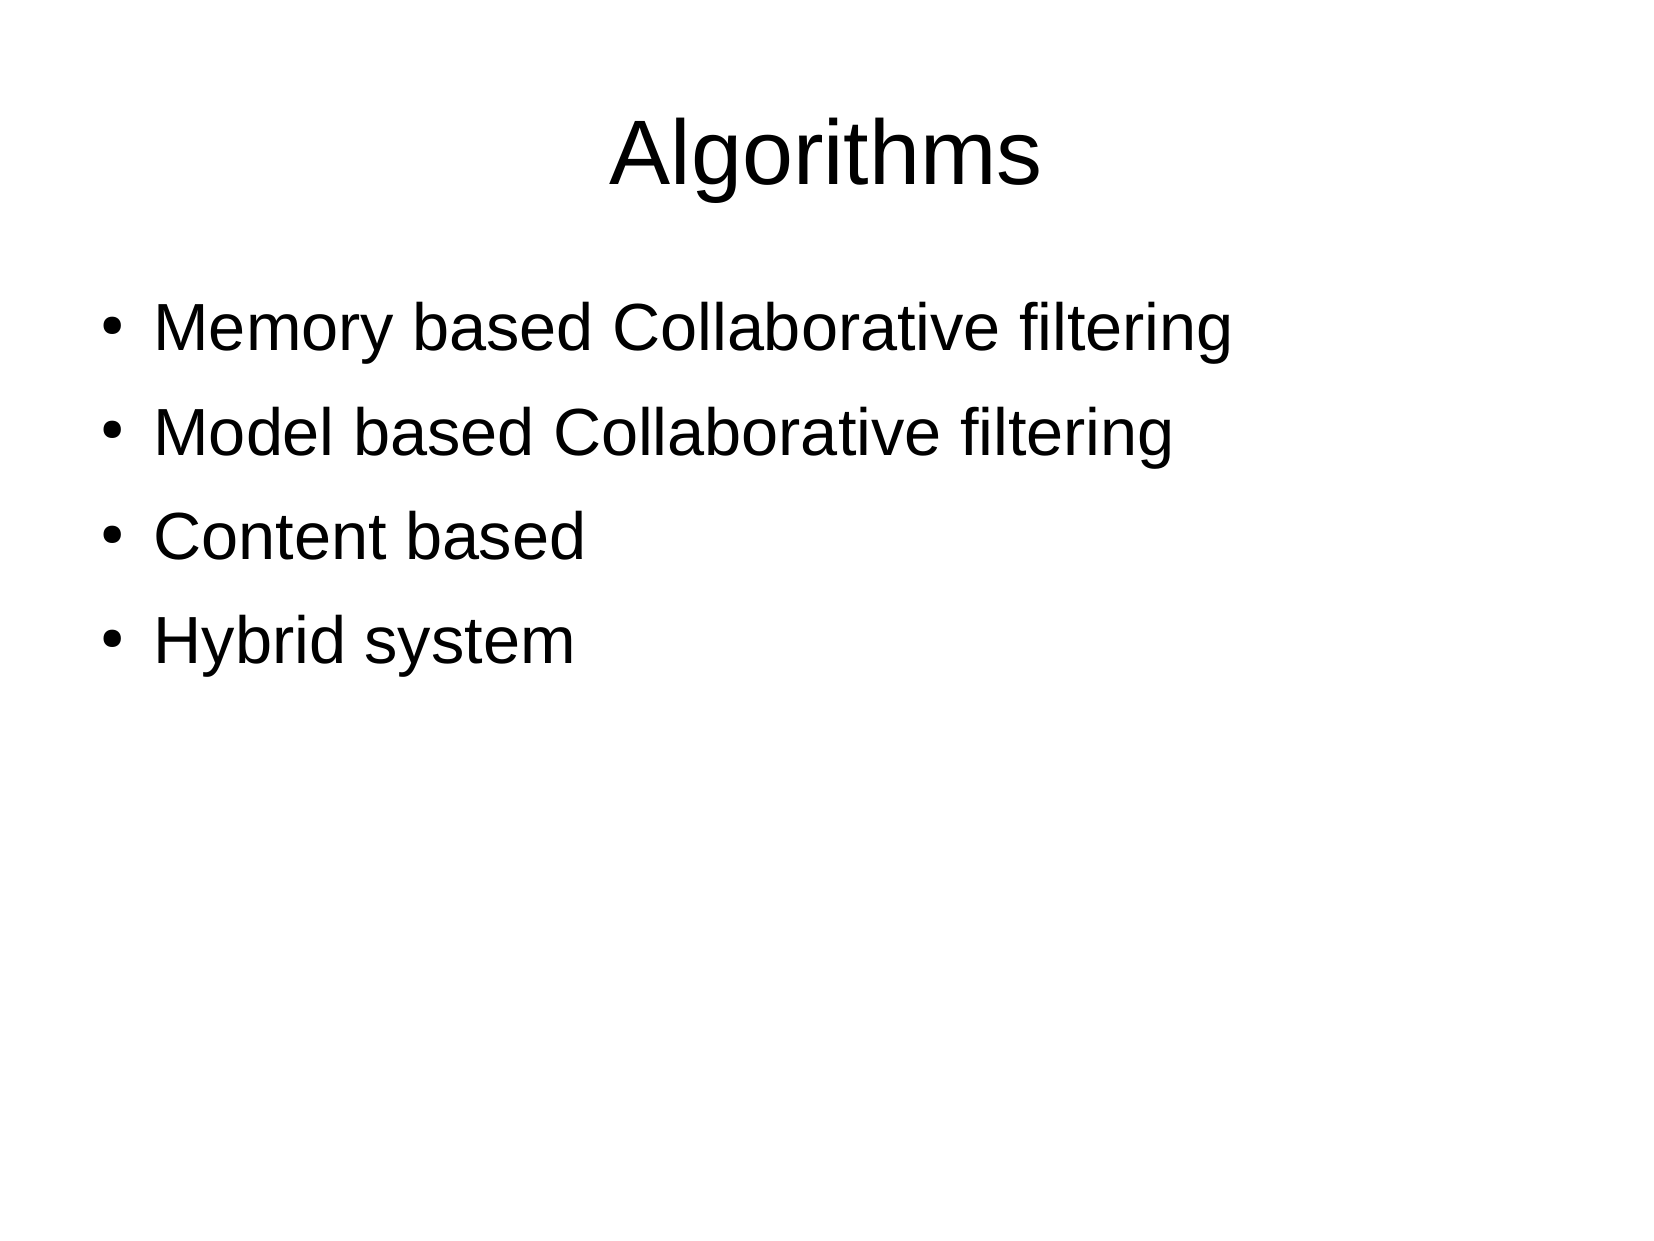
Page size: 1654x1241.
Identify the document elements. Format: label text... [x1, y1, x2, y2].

title Algorithms [82, 49, 1571, 257]
list Memory based Collaborative filtering Model based Collaborative filtering Content based Hybrid system [82, 290, 1571, 1010]
